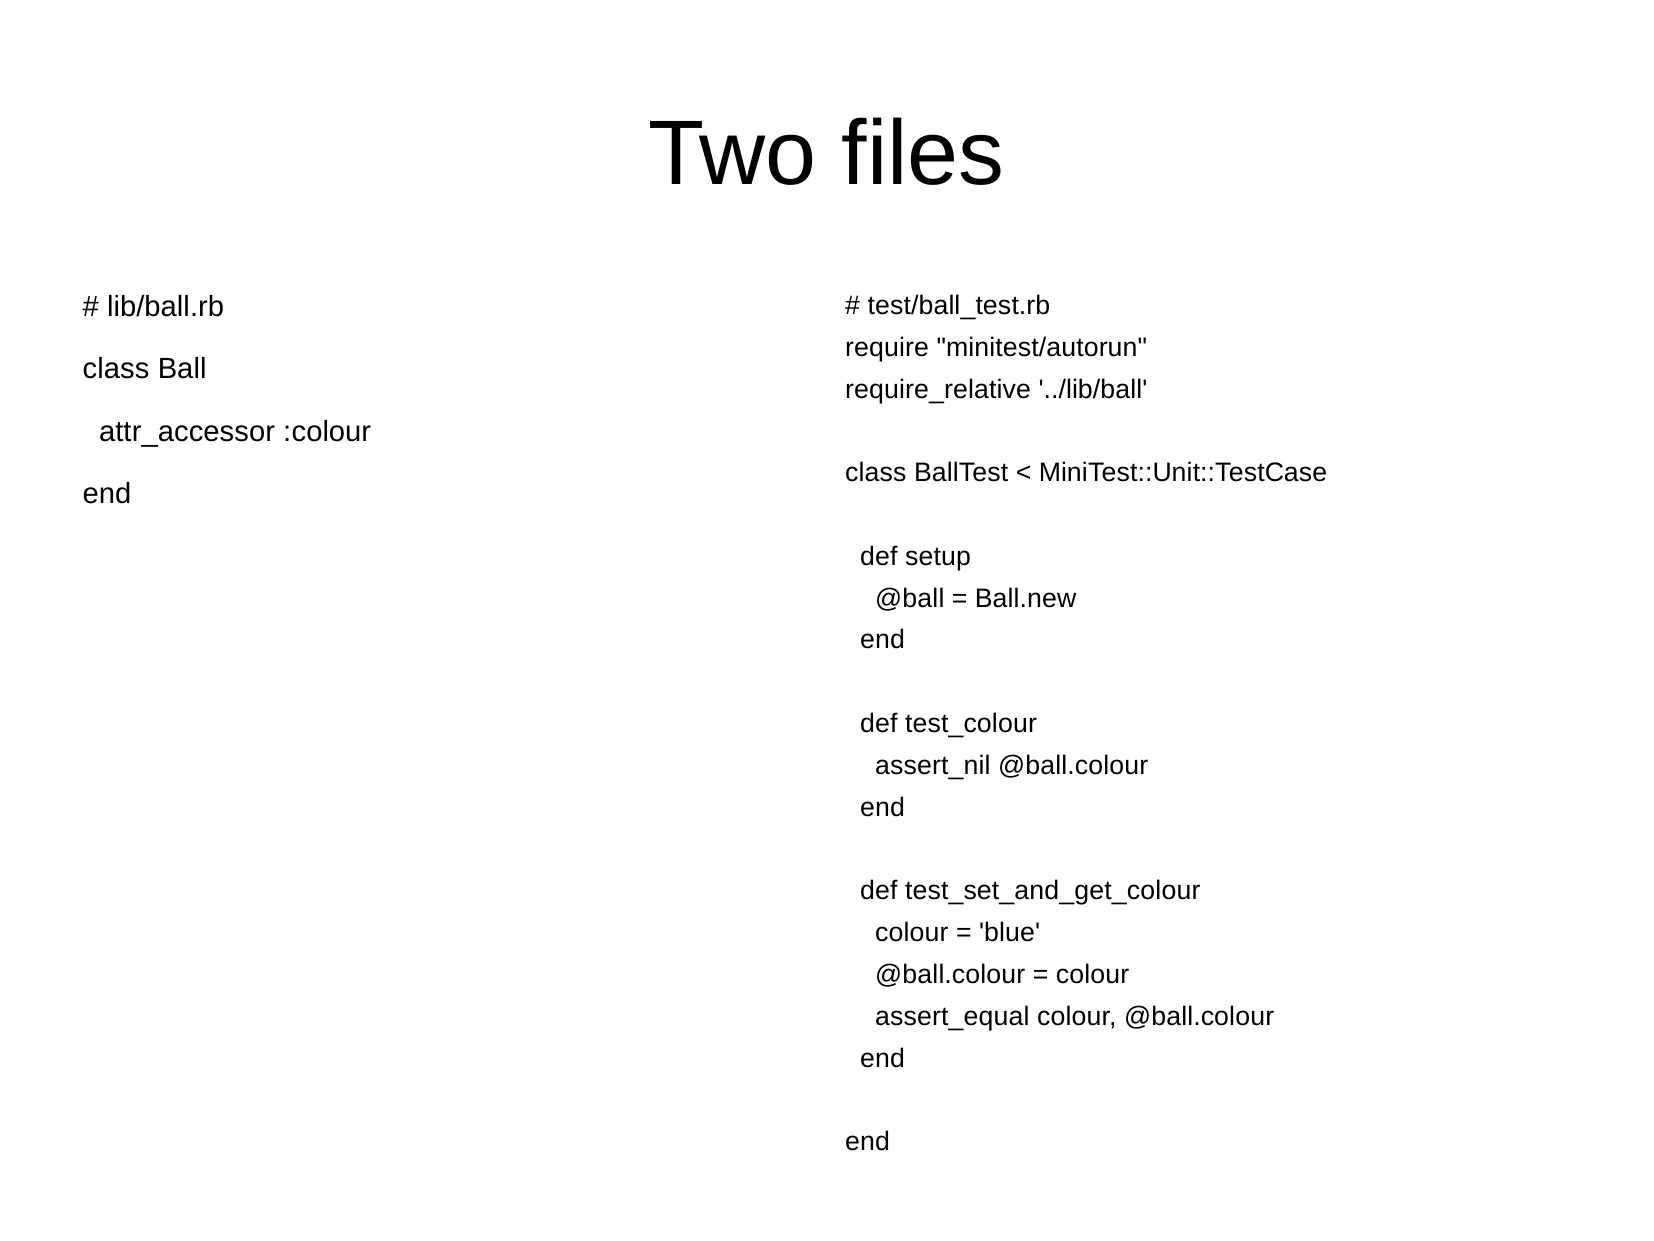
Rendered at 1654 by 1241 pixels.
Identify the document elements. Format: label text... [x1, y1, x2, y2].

list # lib/ball.rb class Ball attr_accessor :colour end [82, 290, 809, 1010]
list # test/ball_test.rb require "minitest/autorun" require_relative '../lib/ball' class BallTest < MiniTest::Unit::TestCase def setup @ball = Ball.new end def test_colour assert_nil @ball.colour end def test_set_and_get_colour colour = 'blue' @ball.colour = colour assert_equal colour, @ball.colour end end [845, 290, 1572, 1170]
title Two files [82, 49, 1571, 257]
